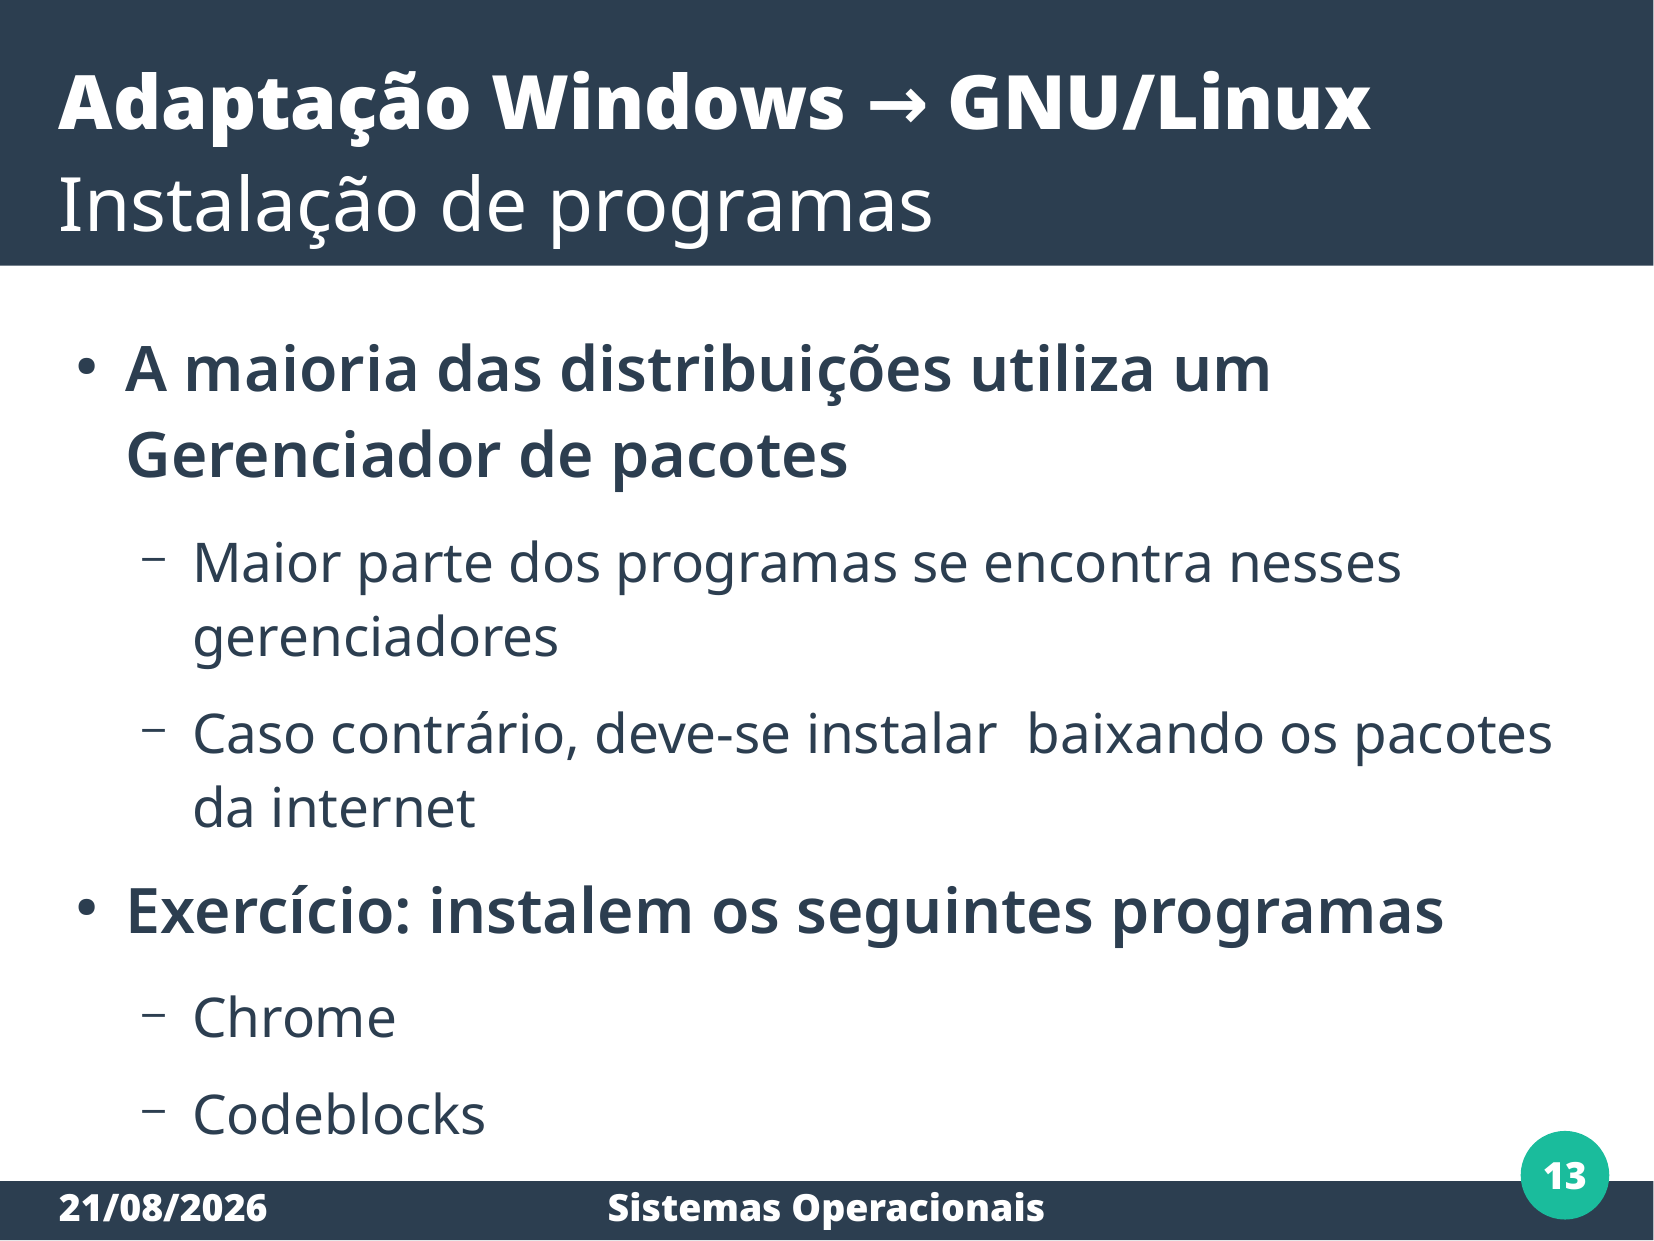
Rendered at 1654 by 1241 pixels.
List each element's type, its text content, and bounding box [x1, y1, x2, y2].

title Adaptação Windows → GNU/Linux Instalação de programas [59, 49, 1595, 207]
list A maioria das distribuições utiliza um Gerenciador de pacotes Maior parte dos programas se encontra nesses gerenciadores Caso contrário, deve-se instalar baixando os pacotes da internet Exercício: instalem os seguintes programas Chrome Codeblocks [59, 324, 1595, 1152]
